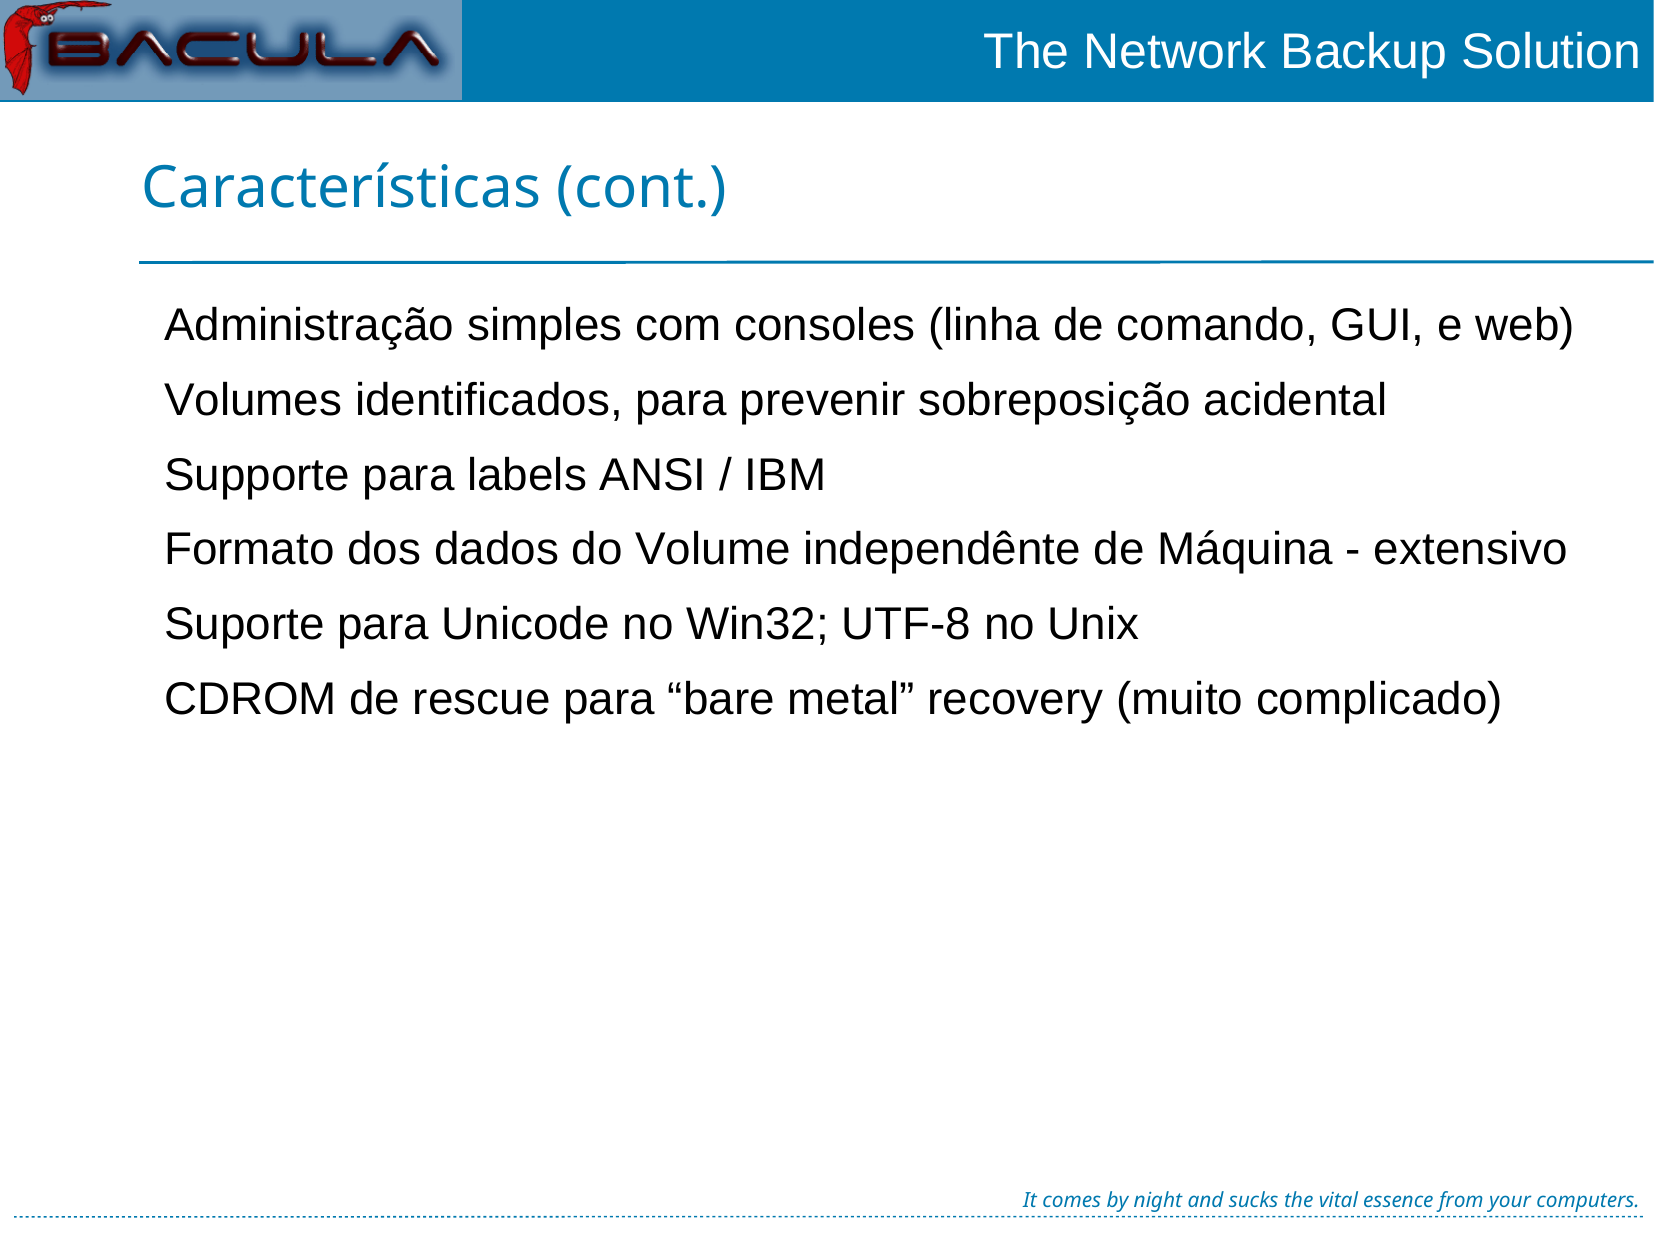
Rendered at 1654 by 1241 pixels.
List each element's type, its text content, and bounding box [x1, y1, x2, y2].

list Administração simples com consoles (linha de comando, GUI, e web) Volumes identificados, para prevenir sobreposição acidental Supporte para labels ANSI / IBM Formato dos dados do Volume independênte de Máquina - extensivo Suporte para Unicode no Win32; UTF-8 no Unix CDROM de rescue para “bare metal” recovery (muito complicado) [69, 298, 1651, 1051]
picture [0, 0, 461, 99]
title Características (cont.) [141, 112, 1501, 226]
